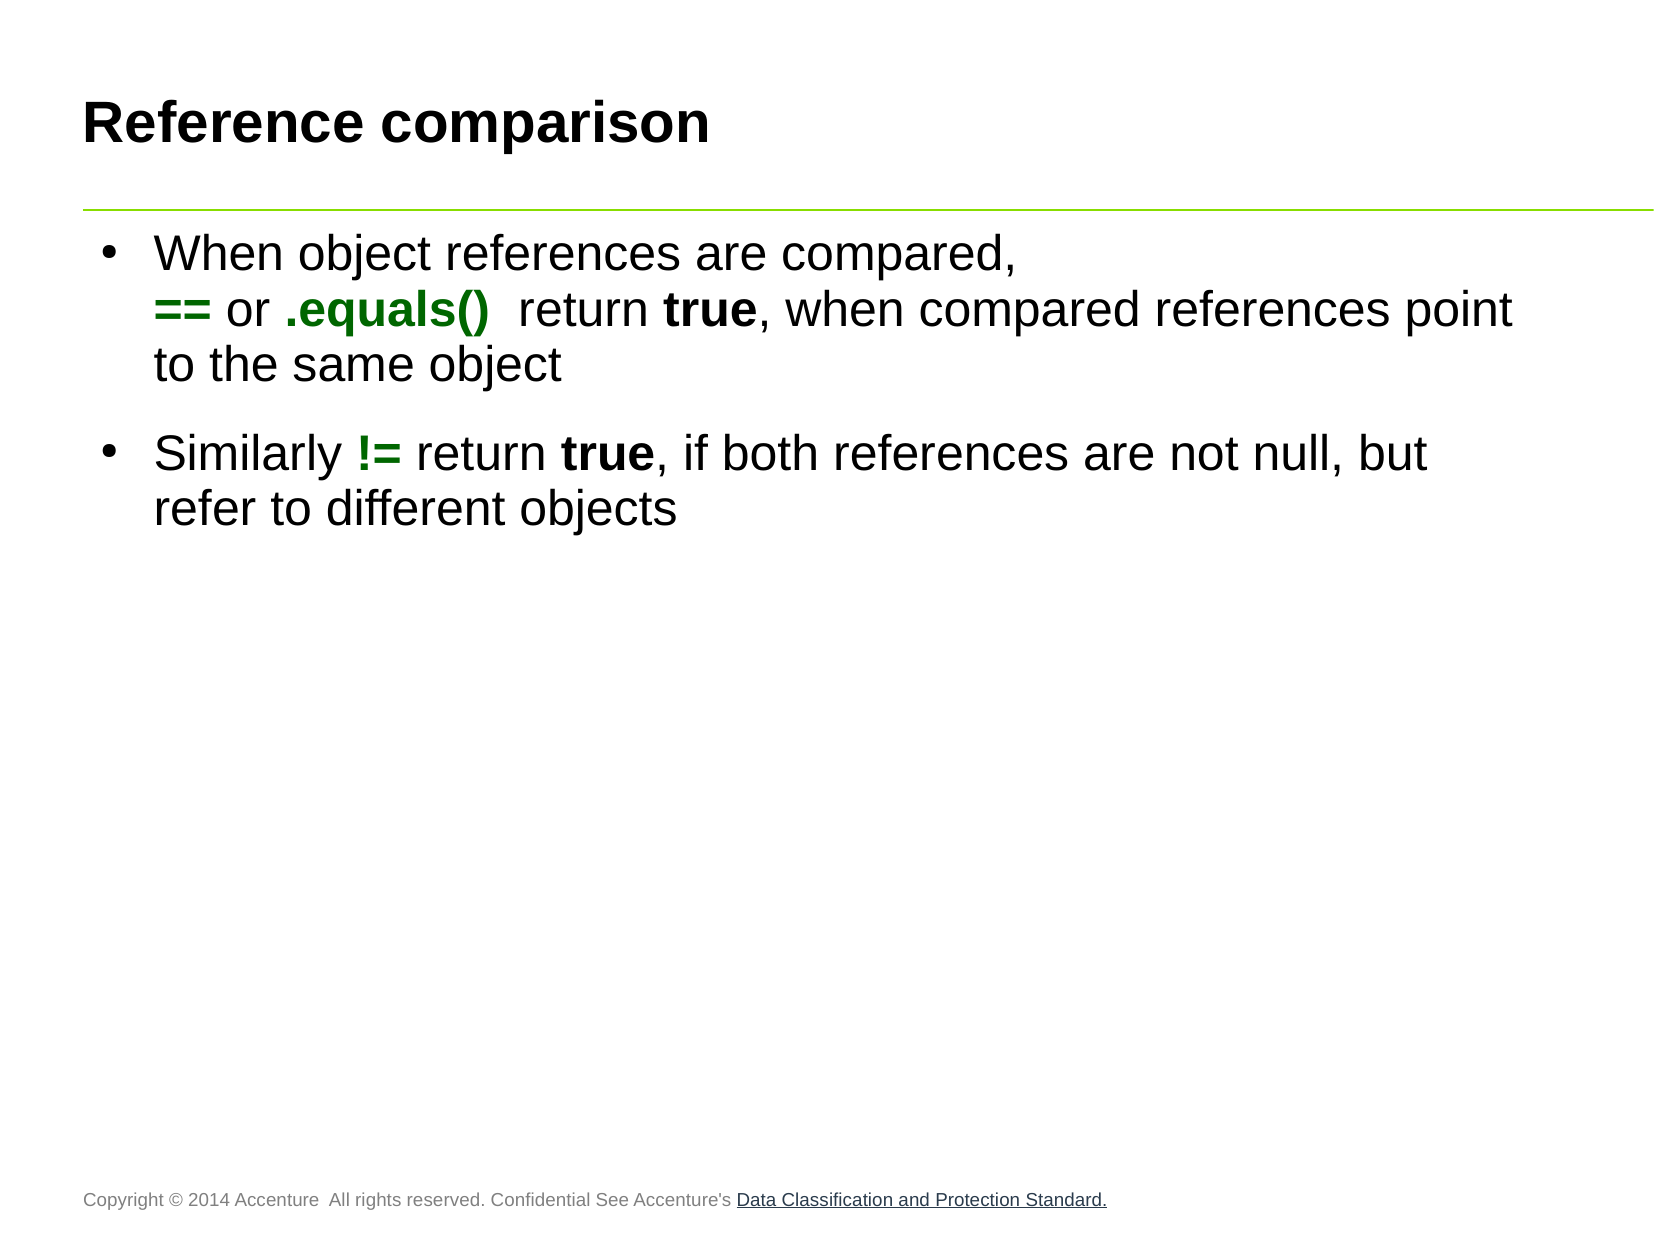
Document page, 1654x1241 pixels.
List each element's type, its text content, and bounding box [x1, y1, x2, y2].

list When object references are compared, == or .equals() return true, when compared references point to the same object Similarly != return true, if both references are not null, but refer to different objects [82, 225, 1538, 1186]
title Reference comparison [82, 8, 1571, 236]
